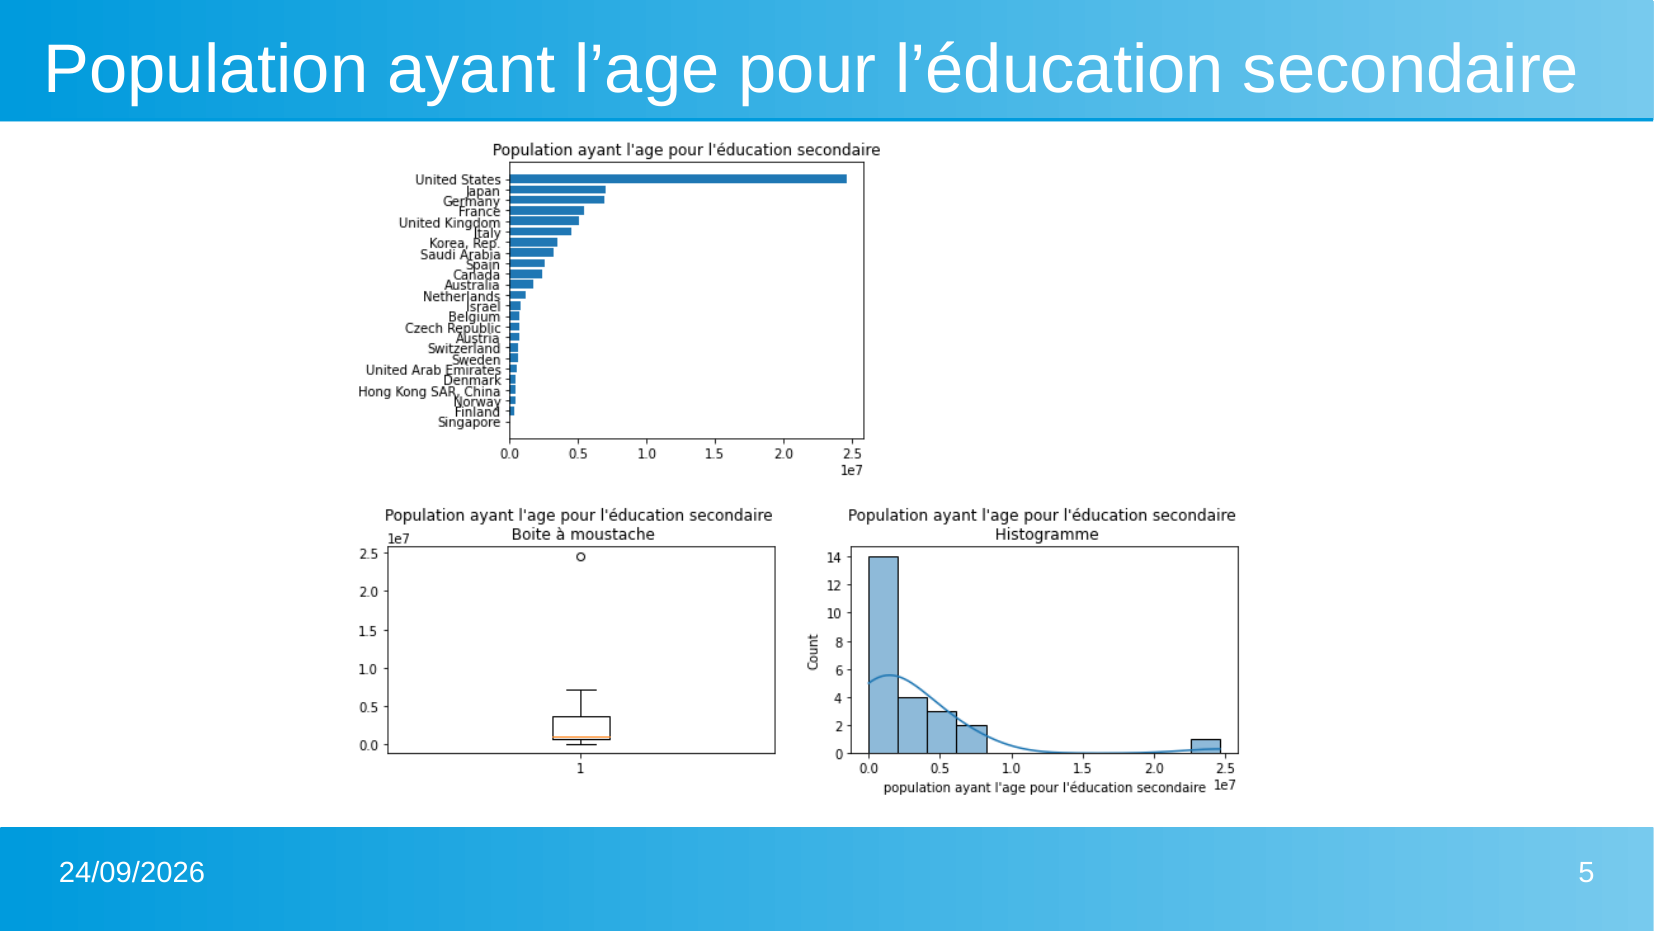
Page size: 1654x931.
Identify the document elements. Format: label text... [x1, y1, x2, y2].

title Population ayant l’age pour l’éducation secondaire [29, 0, 1595, 146]
picture [324, 125, 1300, 798]
